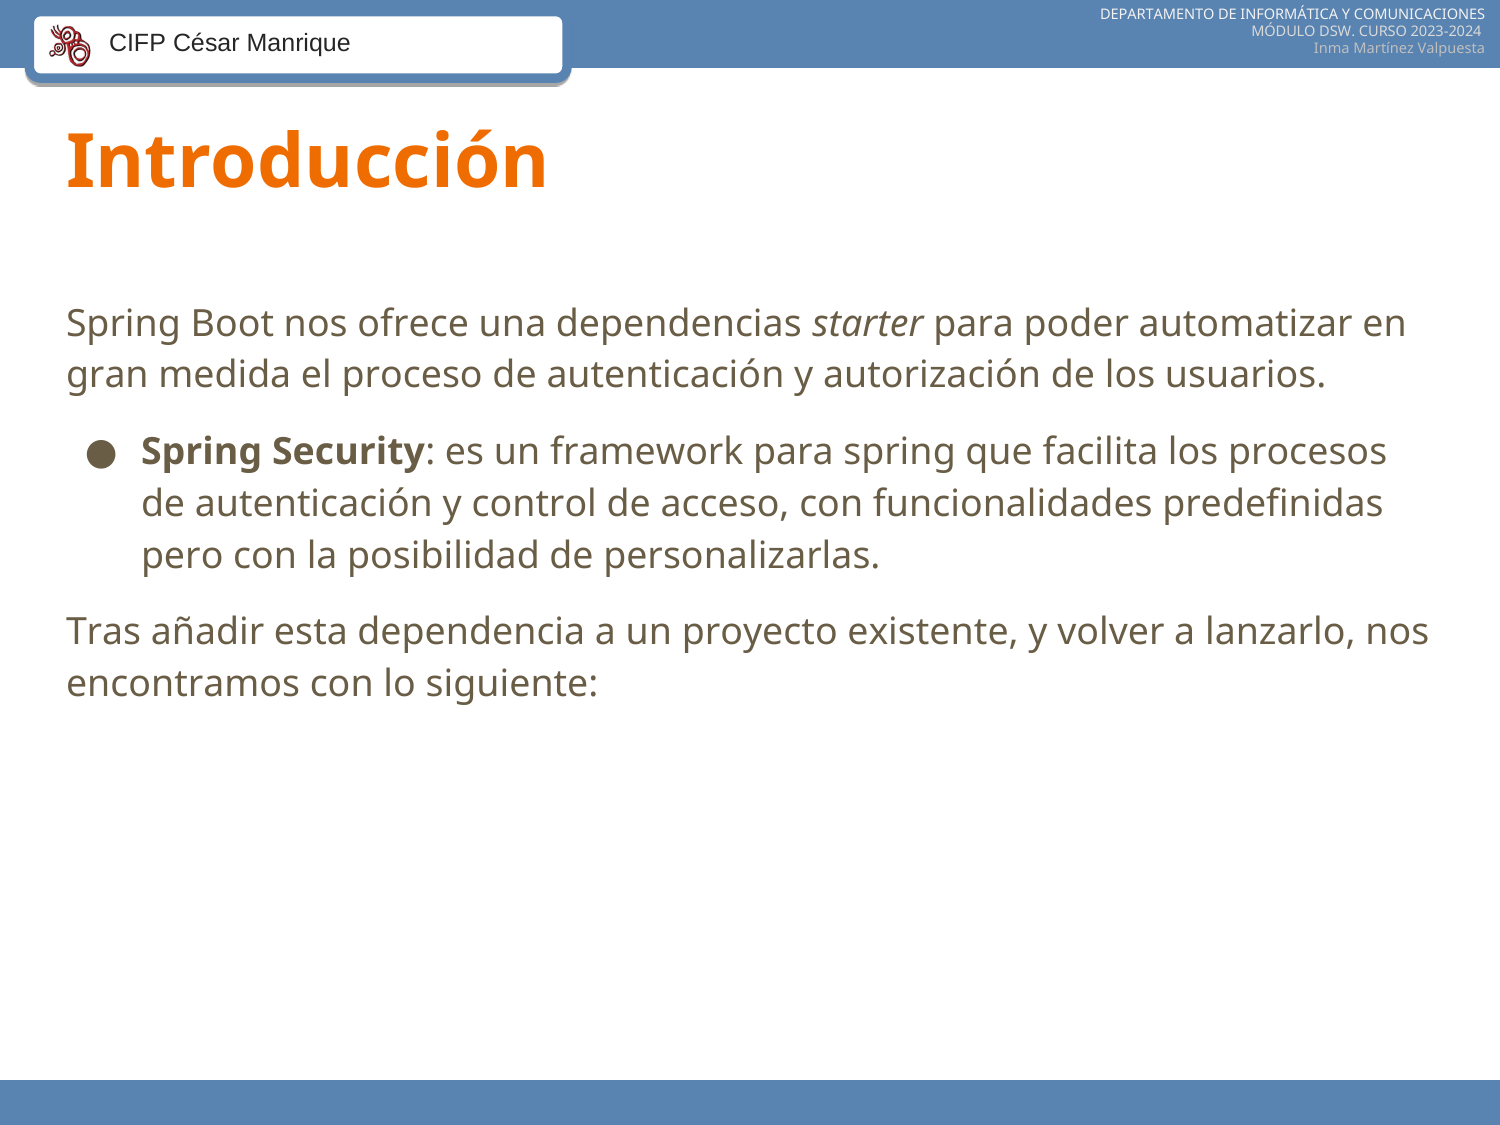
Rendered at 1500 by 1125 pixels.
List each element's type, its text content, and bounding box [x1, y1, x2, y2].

list Spring Boot nos ofrece una dependencias starter para poder automatizar en gran medida el proceso de autenticación y autorización de los usuarios. Spring Security: es un framework para spring que facilita los procesos de autenticación y control de acceso, con funcionalidades predefinidas pero con la posibilidad de personalizarlas. Tras añadir esta dependencia a un proyecto existente, y volver a lanzarlo, nos encontramos con lo siguiente: [51, 276, 1449, 1101]
title Introducción [51, 97, 1449, 252]
picture [47, 23, 93, 67]
